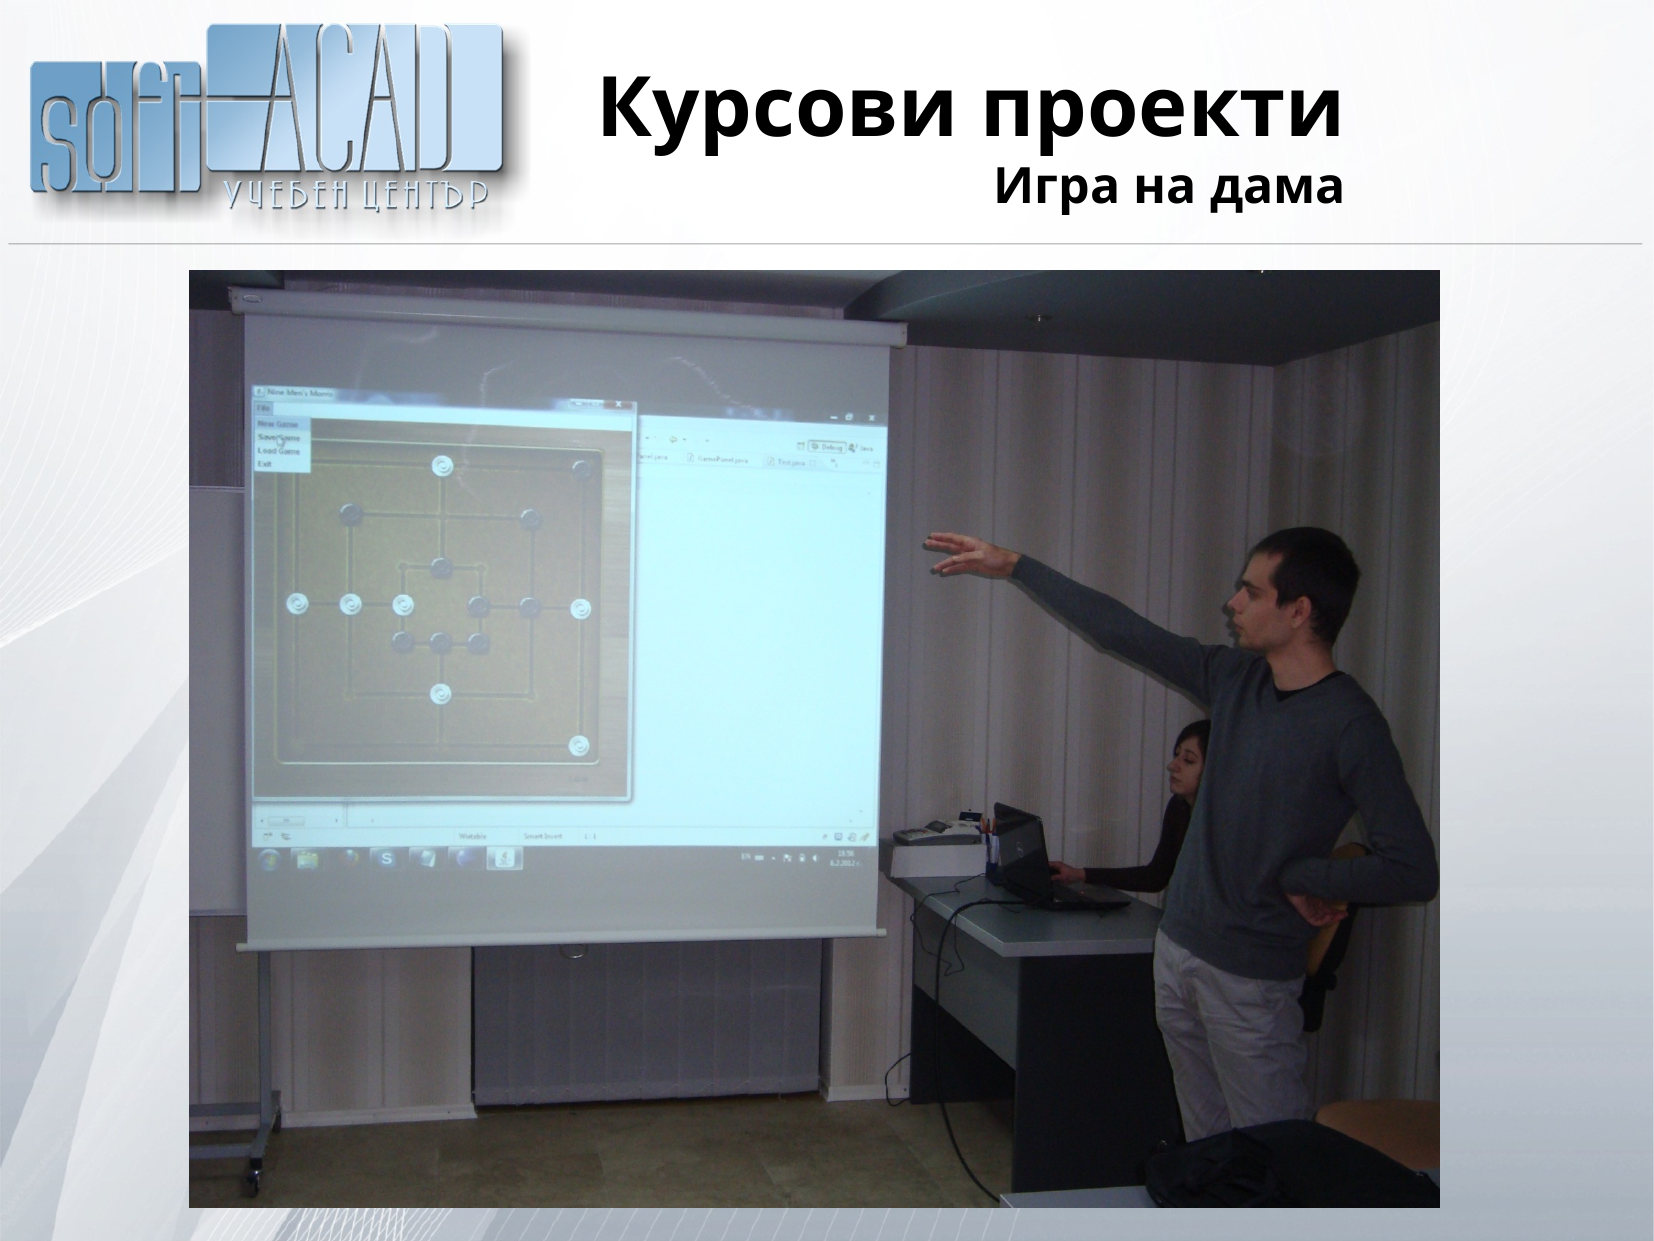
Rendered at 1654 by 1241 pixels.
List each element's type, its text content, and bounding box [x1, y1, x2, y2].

title Курсови проекти Игра на дама [464, 45, 1604, 241]
picture [189, 270, 1440, 1208]
